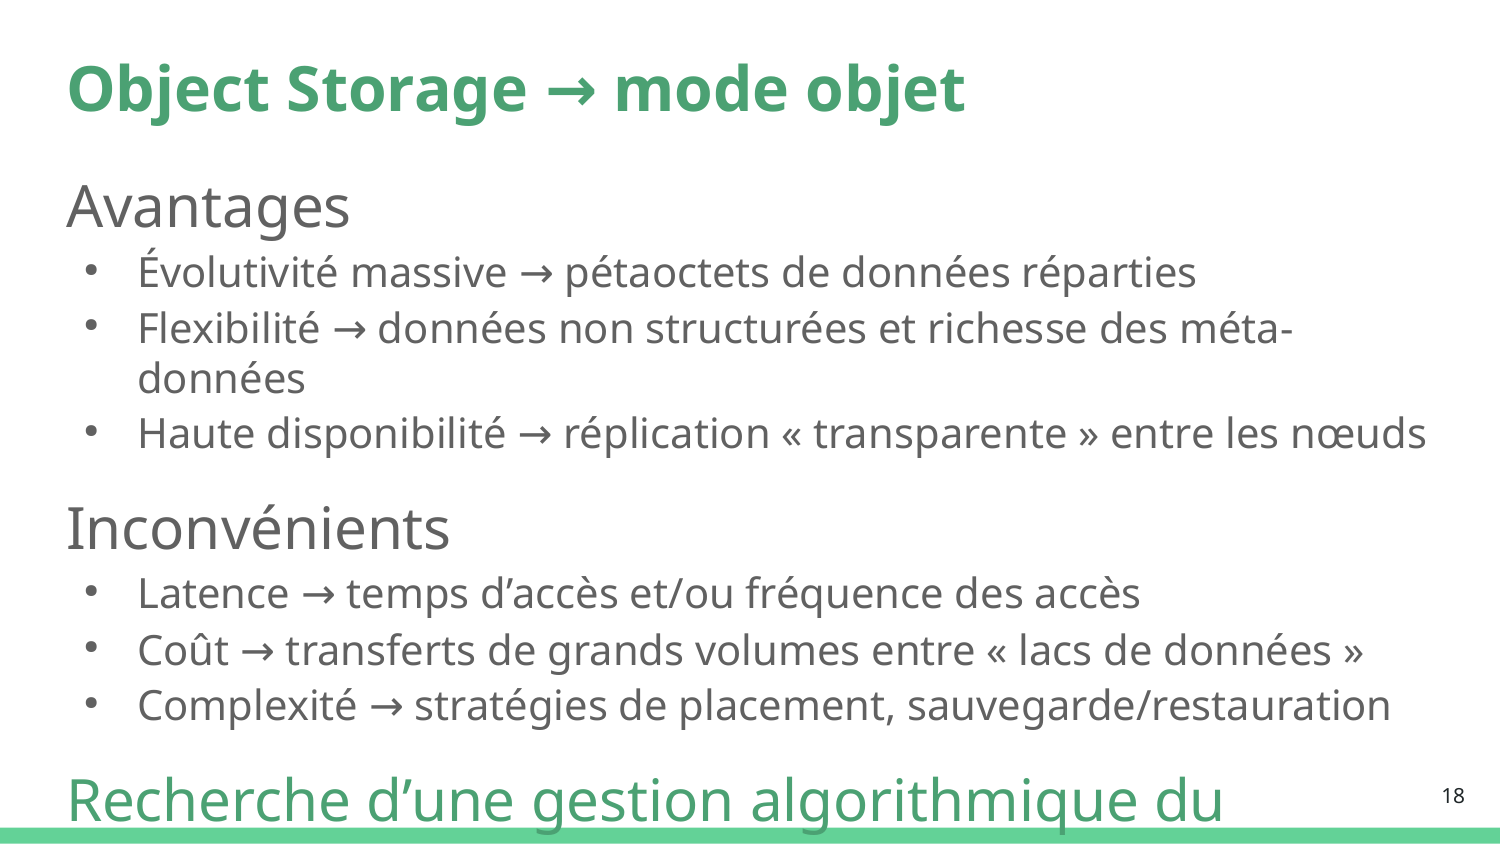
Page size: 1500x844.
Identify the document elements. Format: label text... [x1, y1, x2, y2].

list Avantages Évolutivité massive → pétaoctets de données réparties Flexibilité → données non structurées et richesse des méta-données Haute disponibilité → réplication « transparente » entre les nœuds Inconvénients Latence → temps d’accès et/ou fréquence des accès Coût → transferts de grands volumes entre « lacs de données » Complexité → stratégies de placement, sauvegarde/restauration Recherche d’une gestion algorithmique du stockage [51, 144, 1477, 844]
slide_number <numéro> [1389, 764, 1480, 830]
title Object Storage → mode objet [51, 23, 1449, 117]
